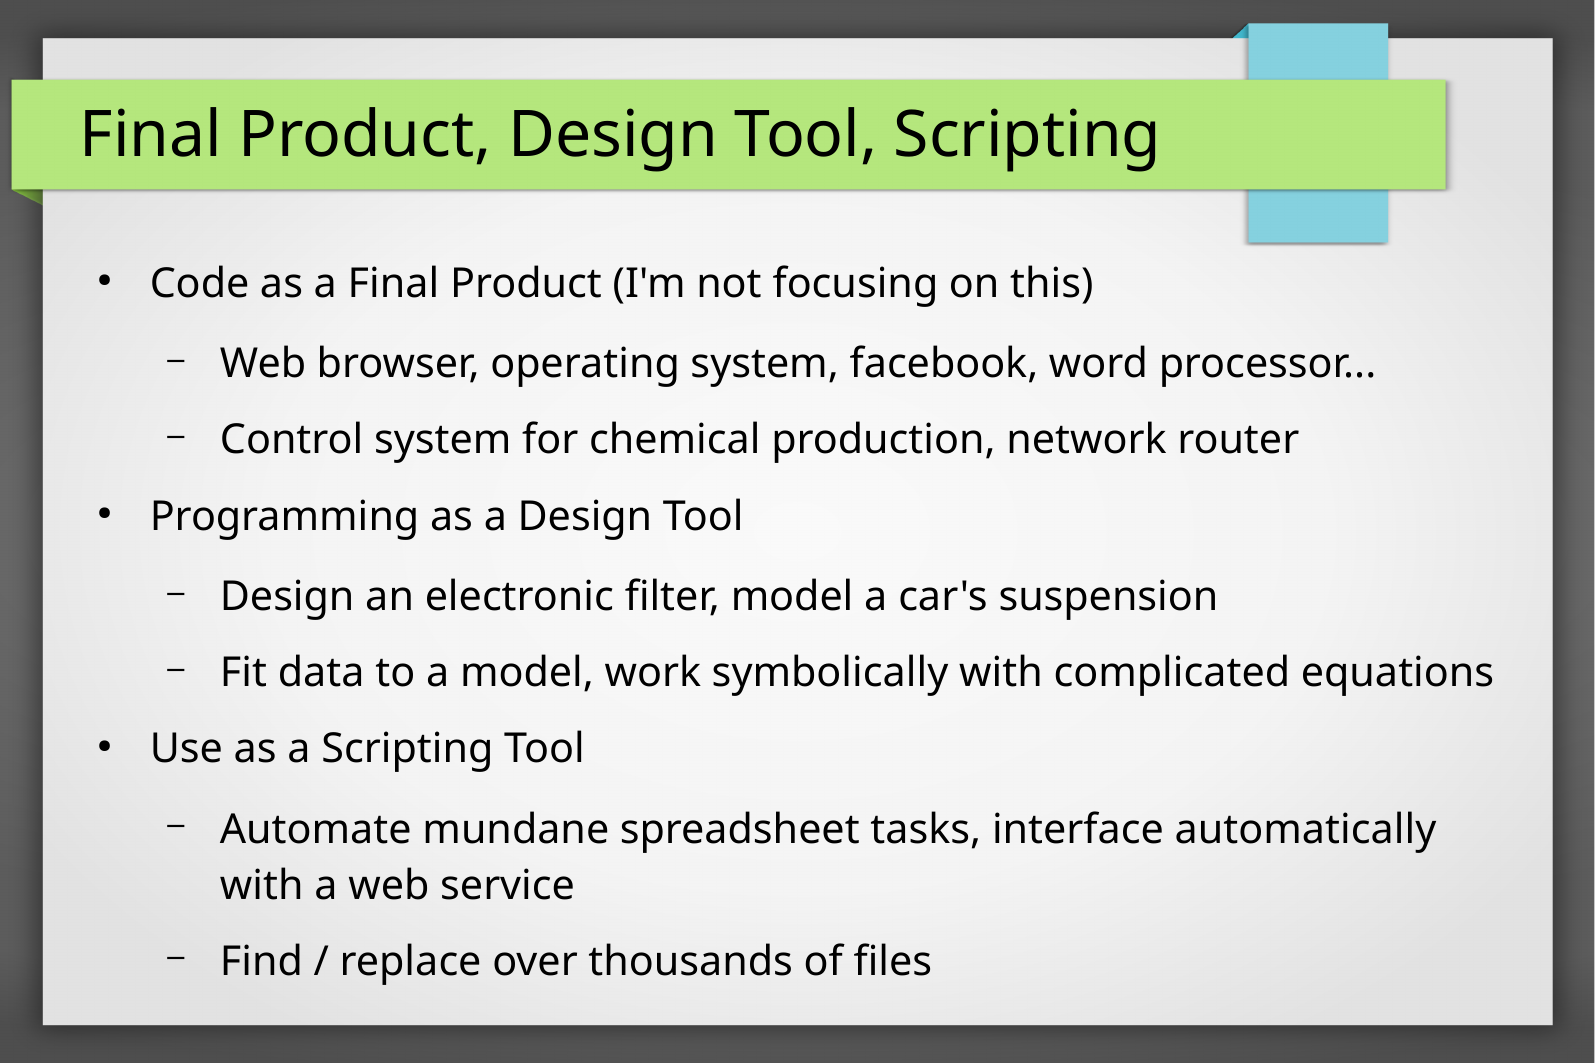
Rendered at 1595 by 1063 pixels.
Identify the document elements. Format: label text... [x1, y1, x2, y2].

title Final Product, Design Tool, Scripting [79, 78, 1219, 185]
picture [0, 0, 1595, 1063]
list Code as a Final Product (I'm not focusing on this) Web browser, operating system, facebook, word processor... Control system for chemical production, network router Programming as a Design Tool Design an electronic filter, model a car's suspension Fit data to a model, work symbolically with complicated equations Use as a Scripting Tool Automate mundane spreadsheet tasks, interface automatically with a web service Find / replace over thousands of files [79, 253, 1515, 991]
